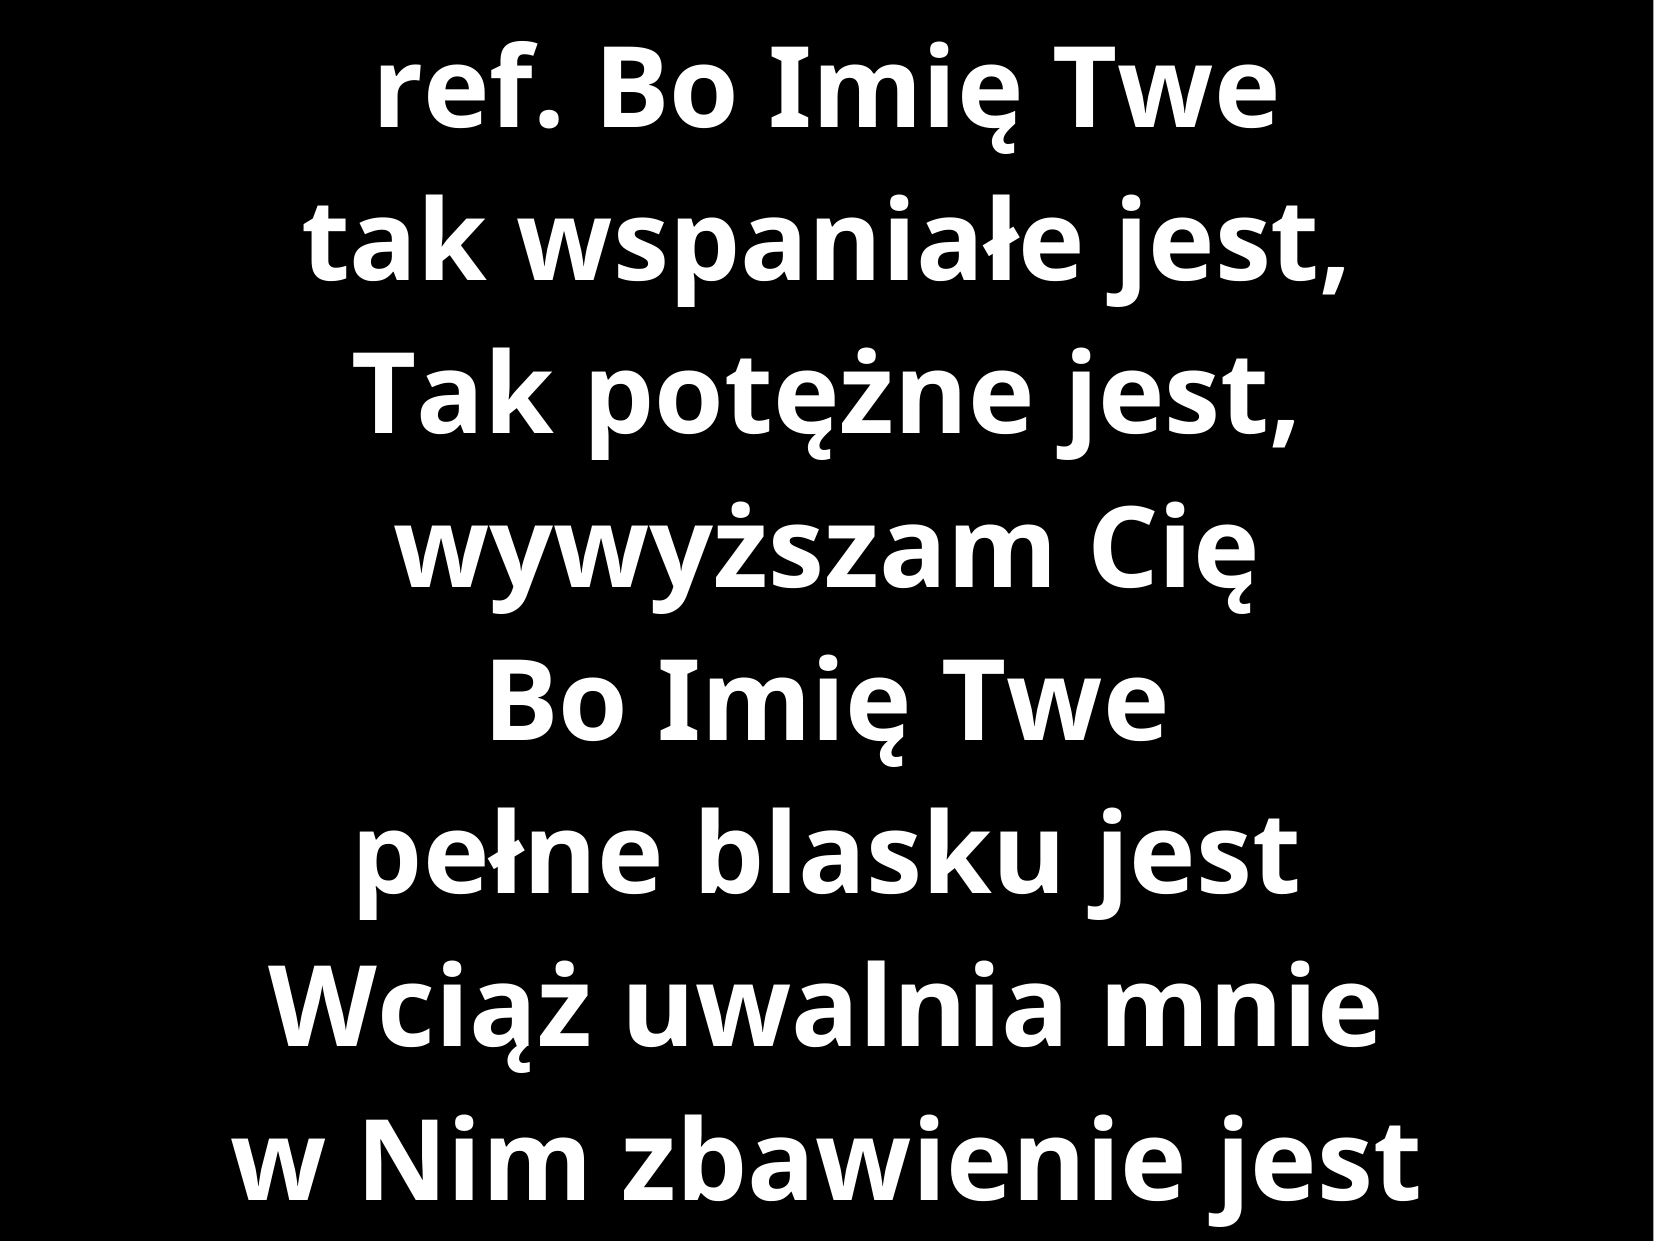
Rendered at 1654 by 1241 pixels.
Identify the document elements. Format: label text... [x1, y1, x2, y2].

title ref. Bo Imię Twe tak wspaniałe jest, Tak potężne jest, wywyższam Cię Bo Imię Twe pełne blasku jest Wciąż uwalnia mnie w Nim zbawienie jest [0, 0, 1654, 1241]
